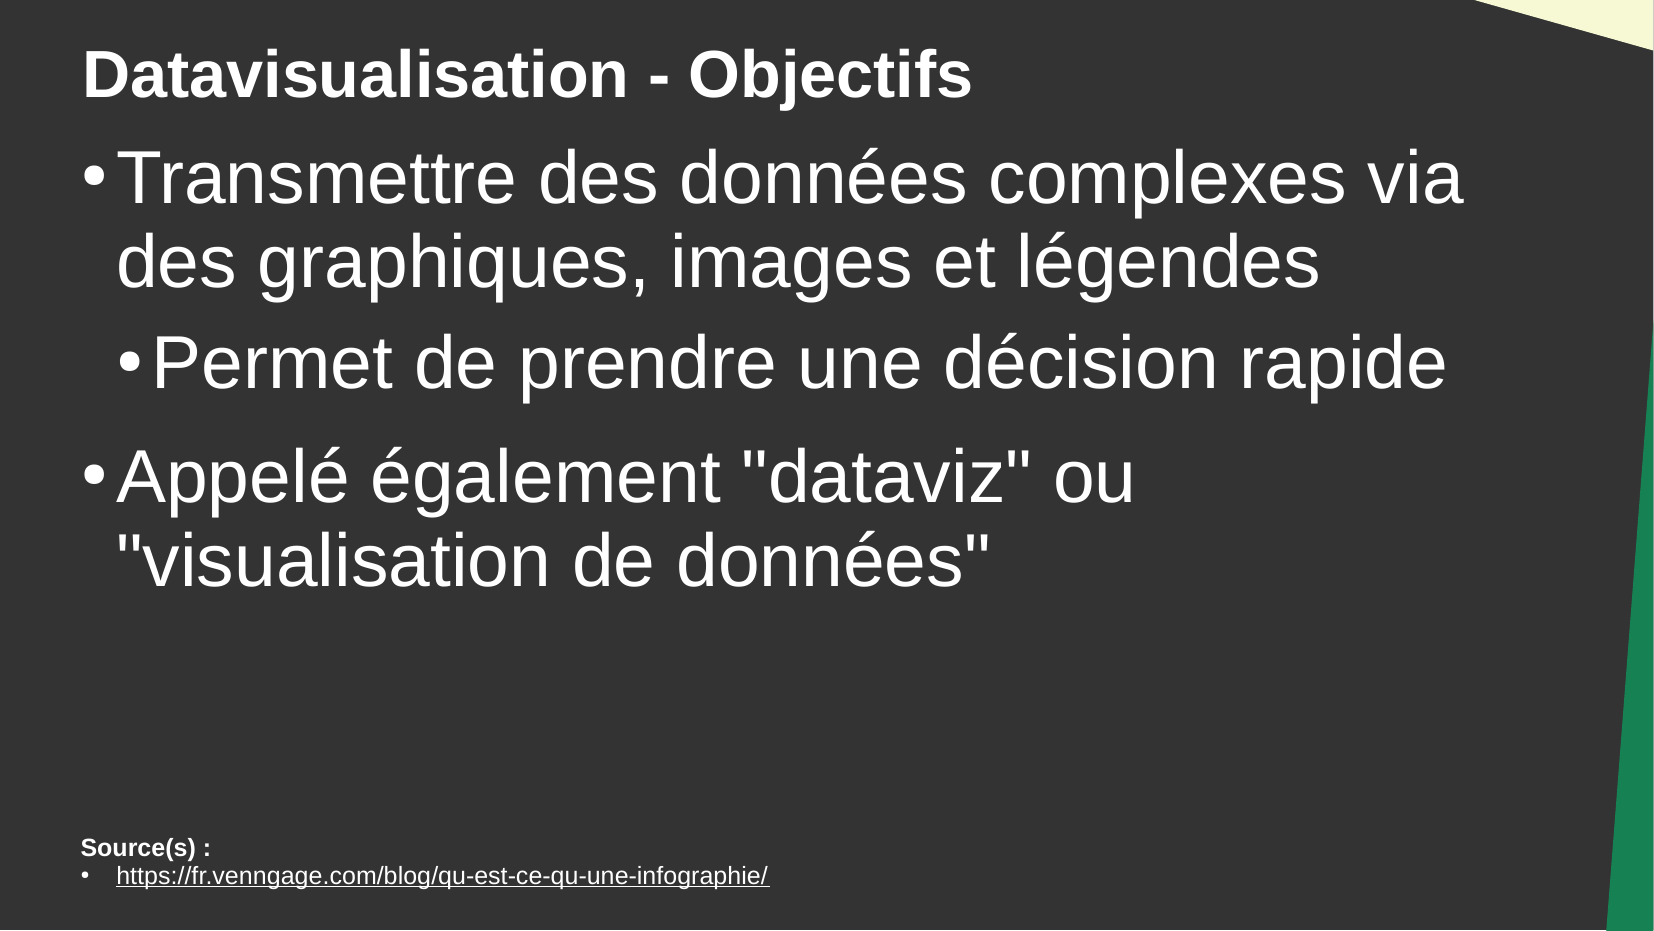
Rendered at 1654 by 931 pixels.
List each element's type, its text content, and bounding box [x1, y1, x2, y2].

text_box Source(s) : https://fr.venngage.com/blog/qu-est-ce-qu-une-infographie/ [65, 826, 1483, 926]
text_box [1474, 0, 1654, 51]
title Datavisualisation - Objectifs [82, 37, 1571, 122]
list Transmettre des données complexes via des graphiques, images et légendes Permet de prendre une décision rapide Appelé également "dataviz" ou "visualisation de données" [80, 135, 1560, 762]
text_box [1606, 313, 1654, 931]
